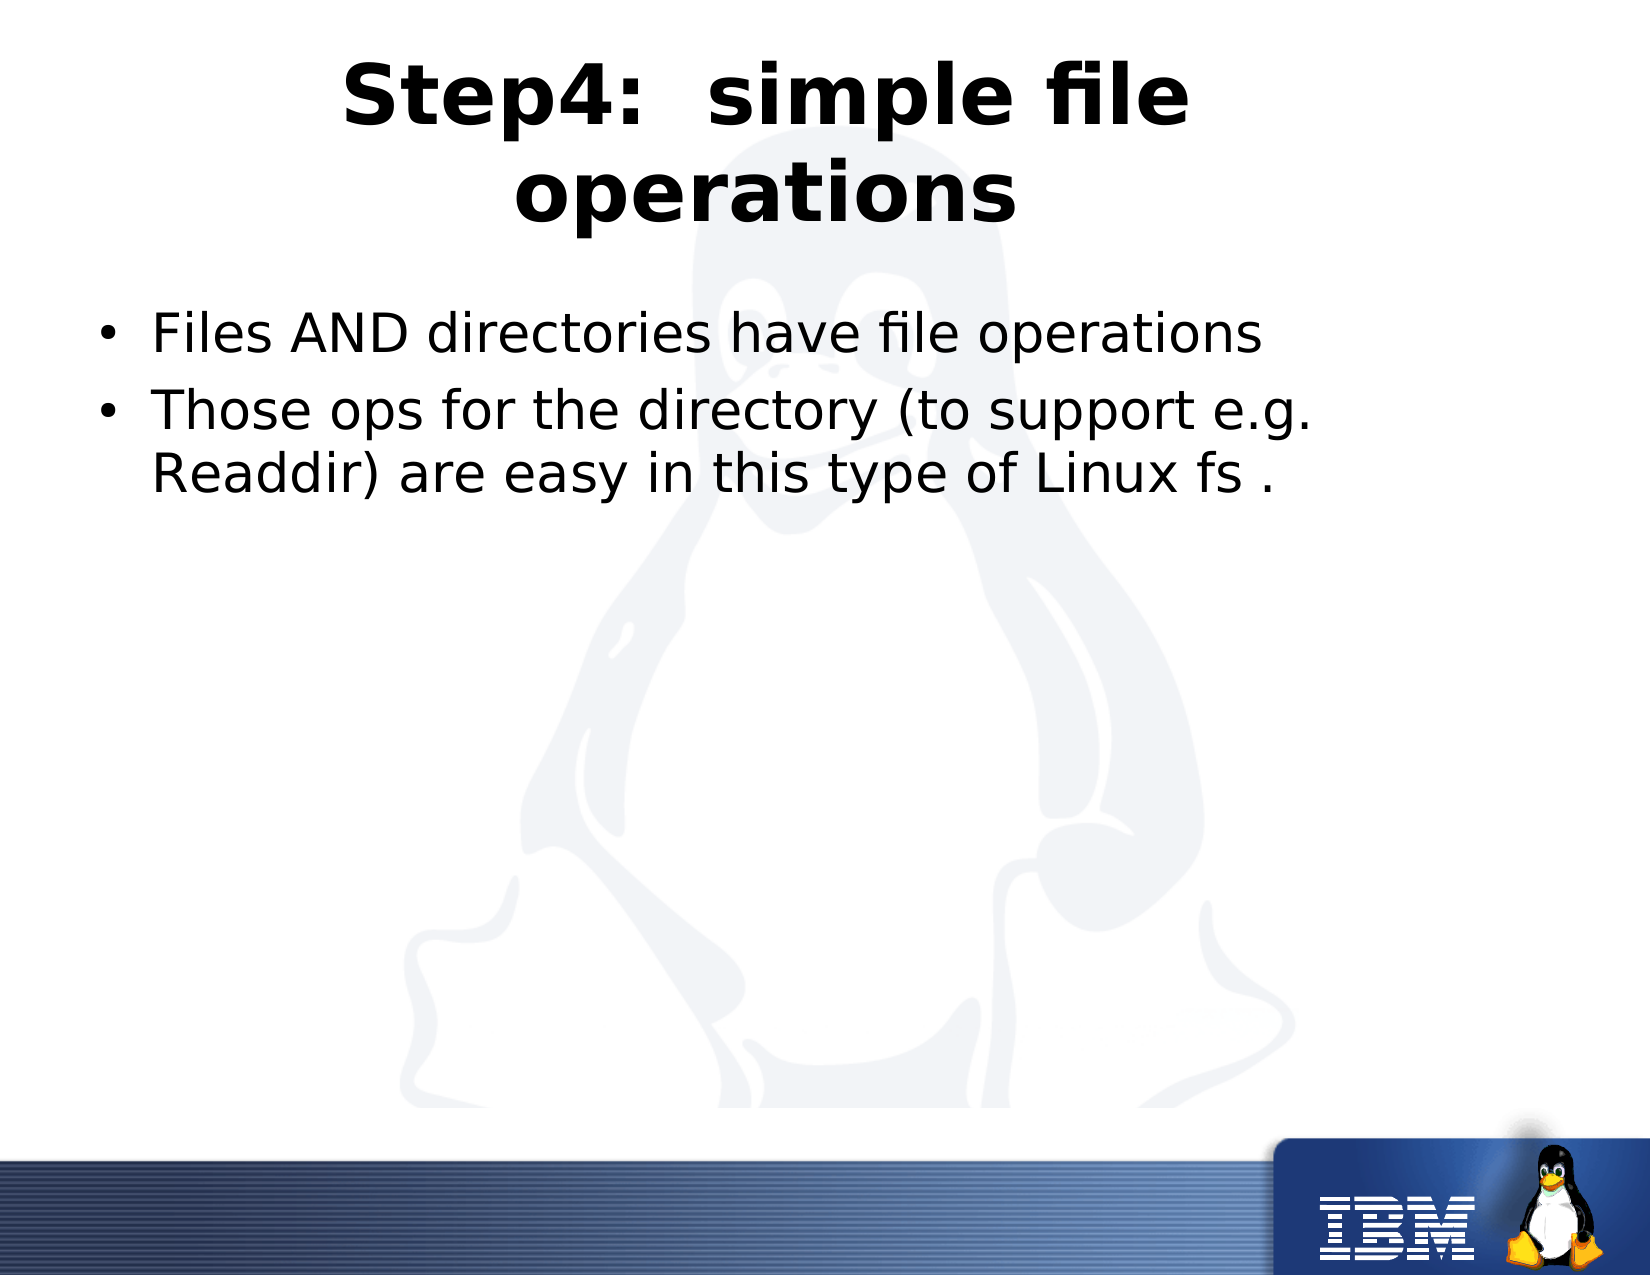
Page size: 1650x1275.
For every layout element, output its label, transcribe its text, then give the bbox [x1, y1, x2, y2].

title Step4: simple file operations [76, 46, 1457, 241]
list Files AND directories have file operations Those ops for the directory (to support e.g. Readdir) are easy in this type of Linux fs . [80, 302, 1461, 1008]
